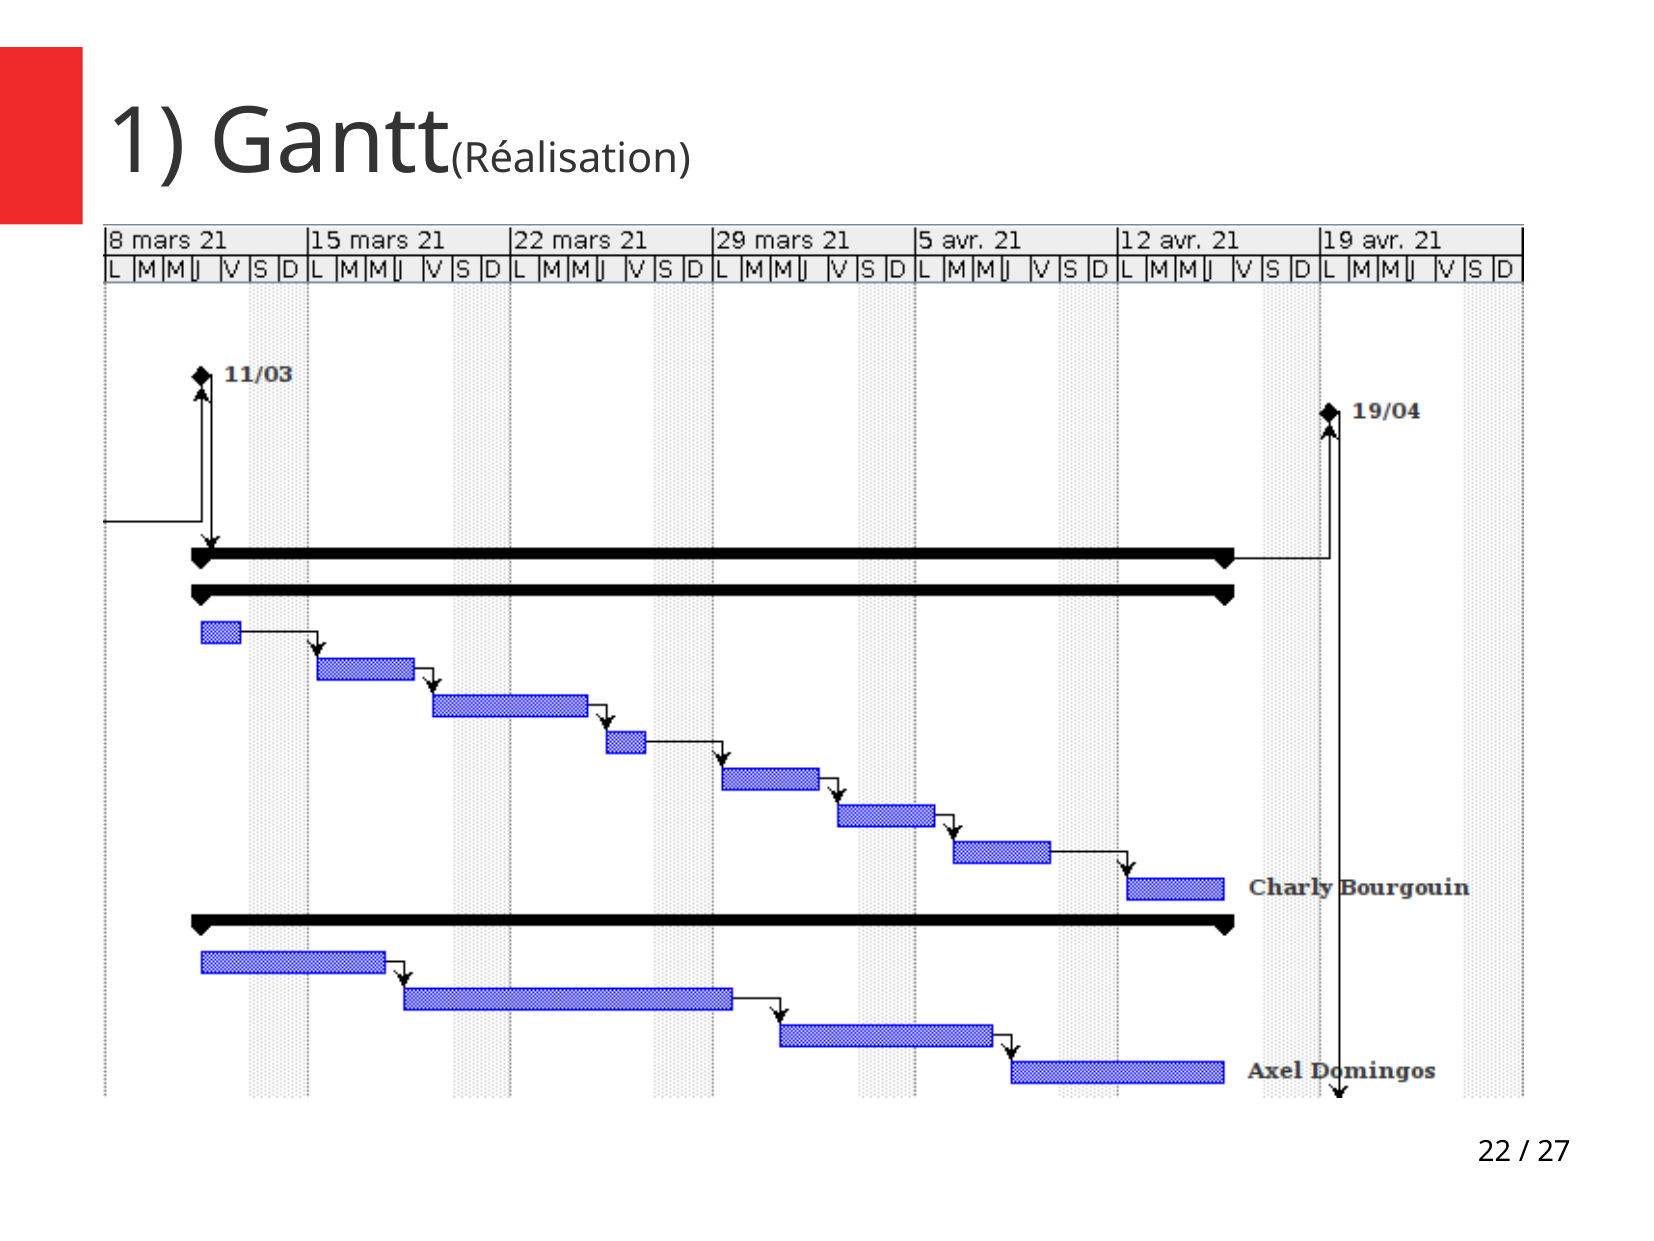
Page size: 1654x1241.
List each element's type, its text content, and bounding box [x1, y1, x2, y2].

title 1) Gantt(Réalisation) [106, 49, 1619, 225]
picture [103, 224, 1524, 1098]
